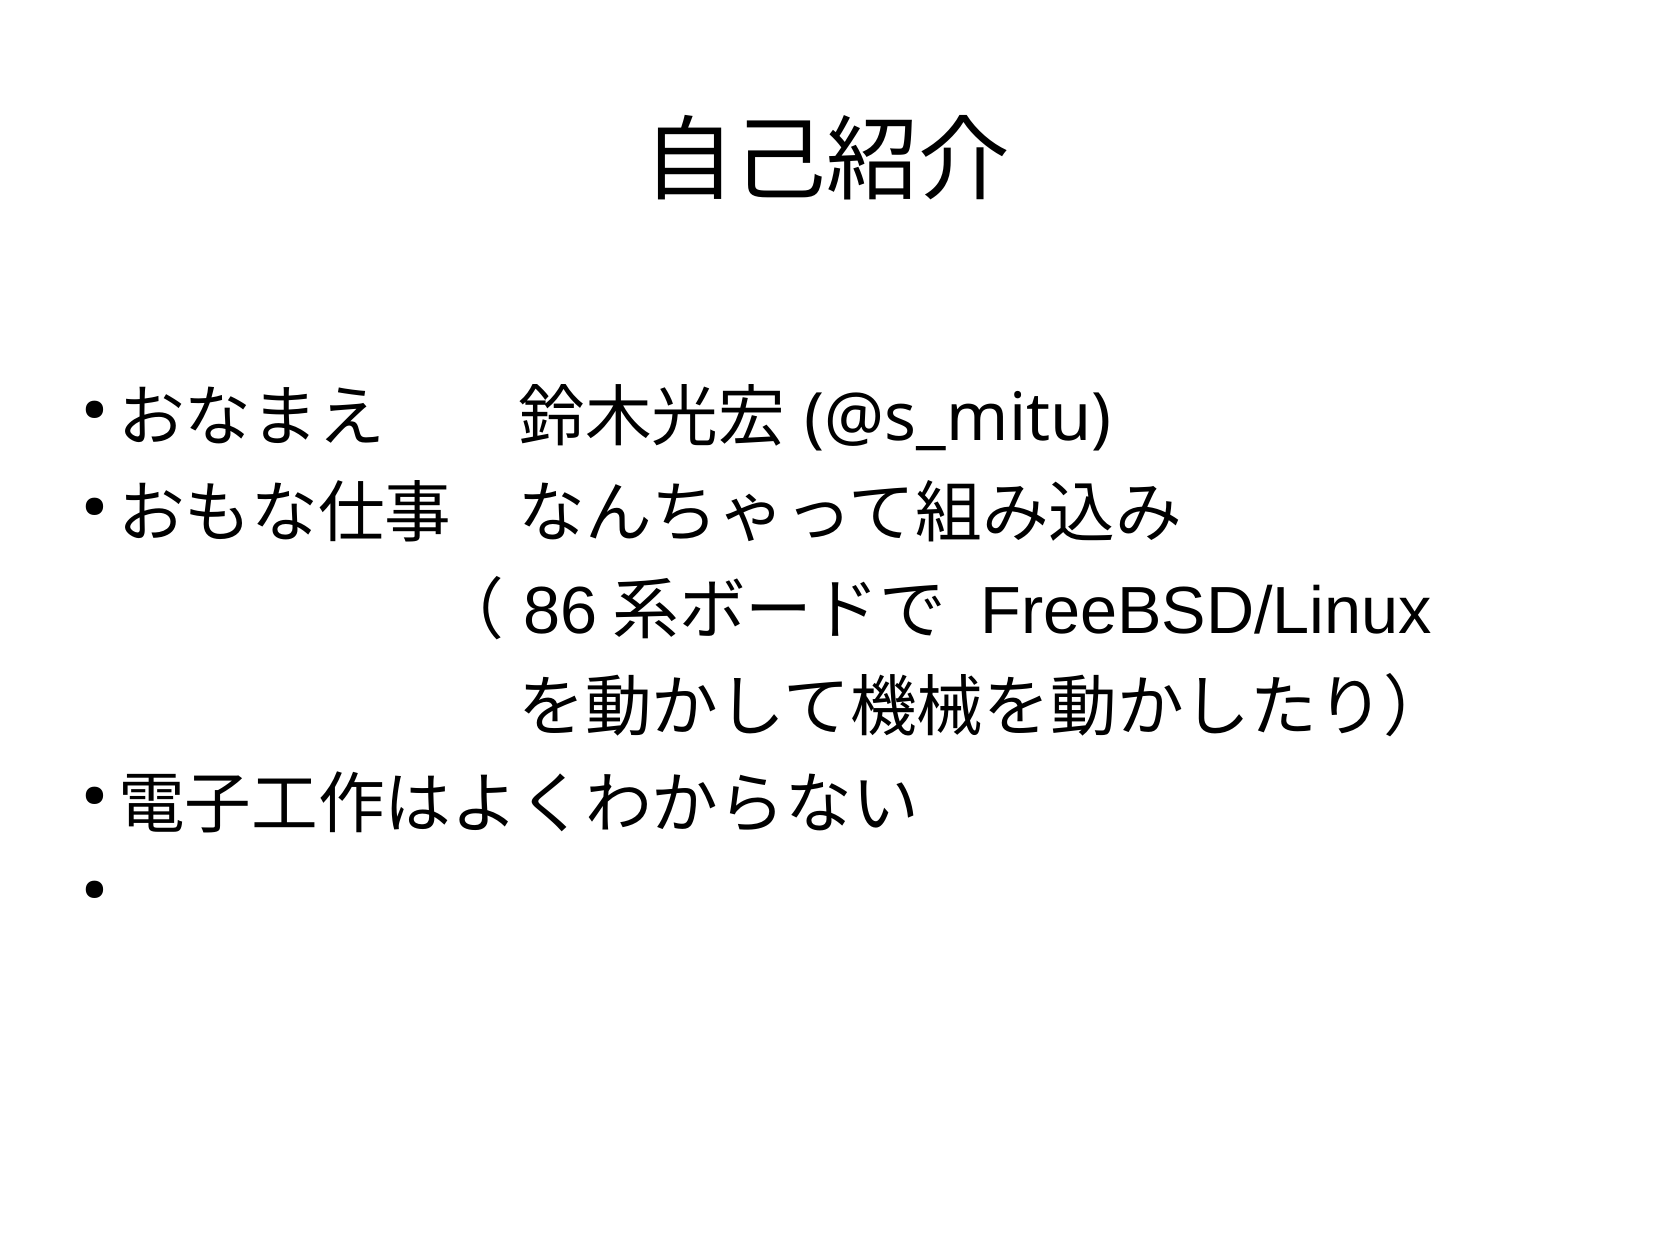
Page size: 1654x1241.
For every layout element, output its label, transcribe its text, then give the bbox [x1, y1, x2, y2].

subtitle おなまえ 鈴木光宏(@s_mitu) おもな仕事 なんちゃって組み込み （86系ボードで FreeBSD/Linux を動かして機械を動かしたり） 電子工作はよくわからない [82, 290, 1571, 1010]
title 自己紹介 [82, 49, 1571, 257]
